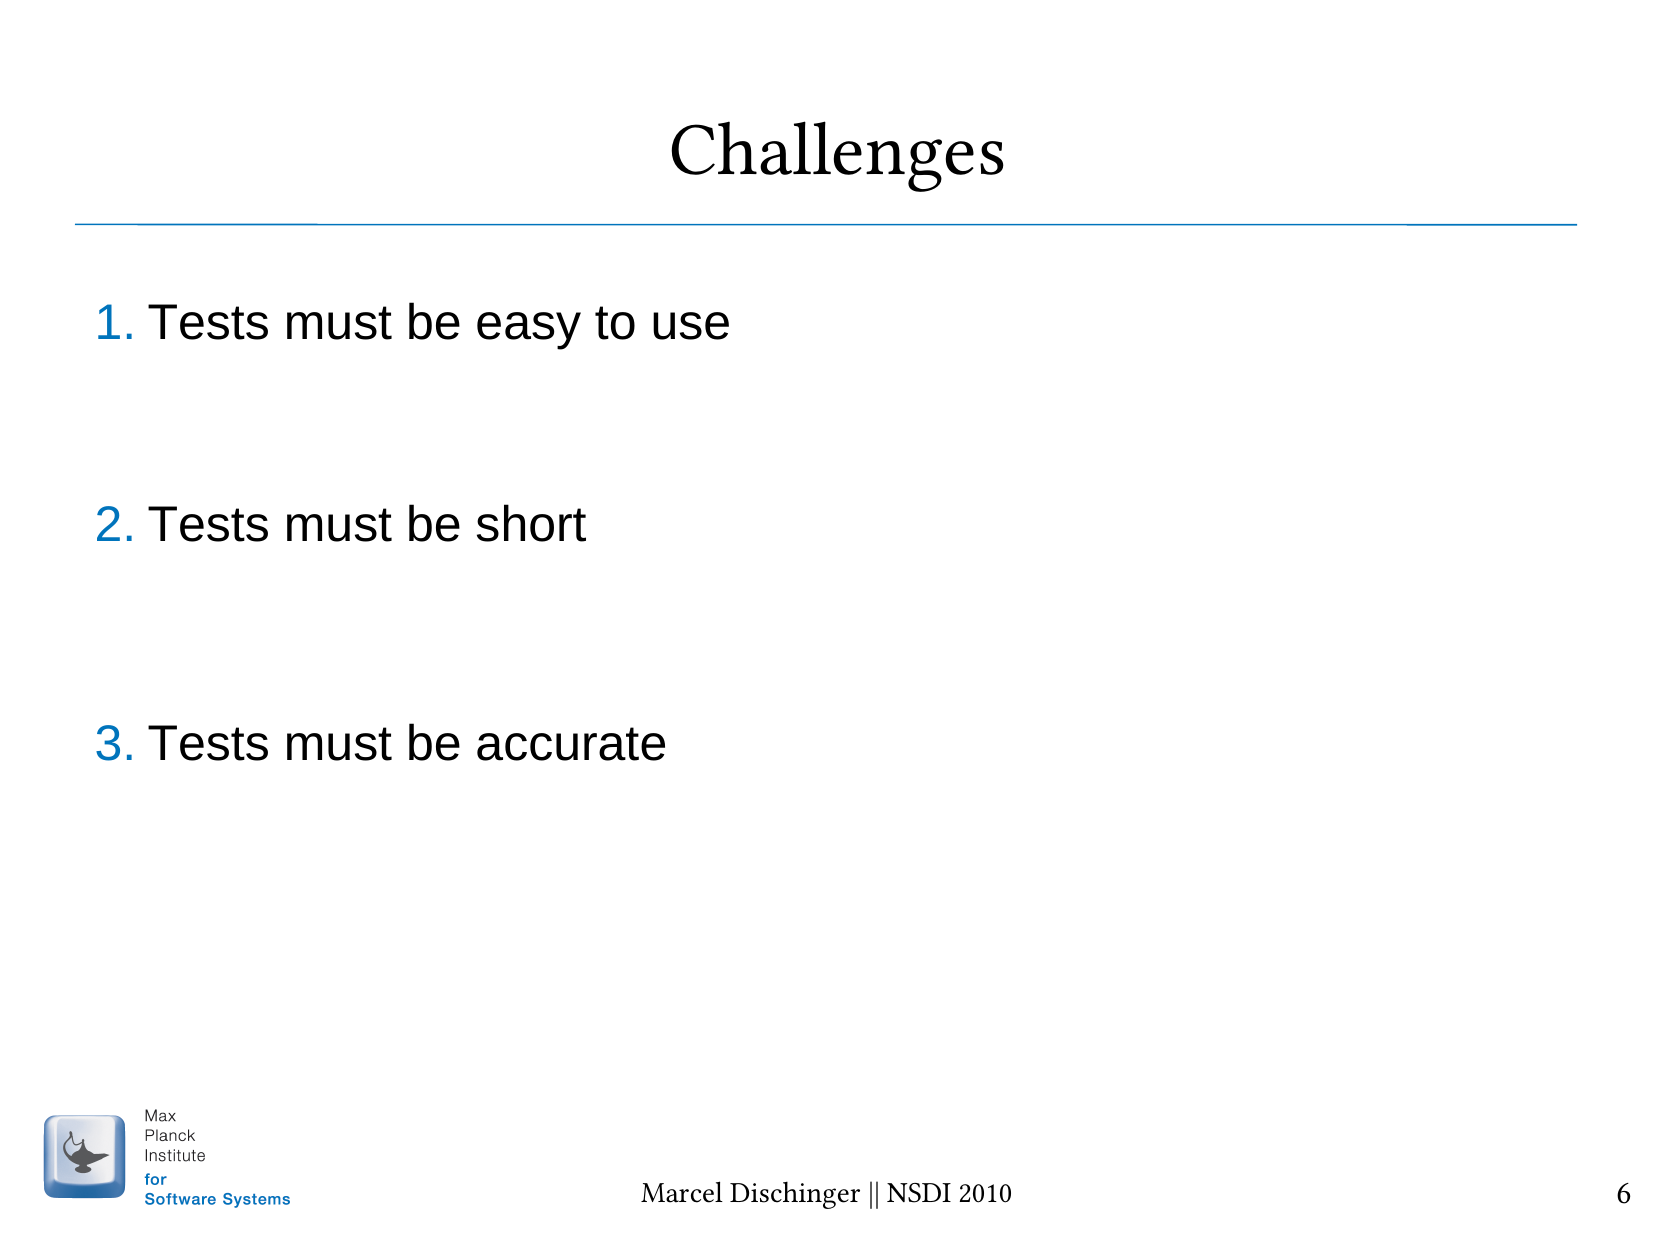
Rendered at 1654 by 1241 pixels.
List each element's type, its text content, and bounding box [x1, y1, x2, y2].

list Tests must be easy to use Tests must be short Tests must be accurate [77, 277, 1579, 1180]
title Challenges [54, 51, 1621, 252]
